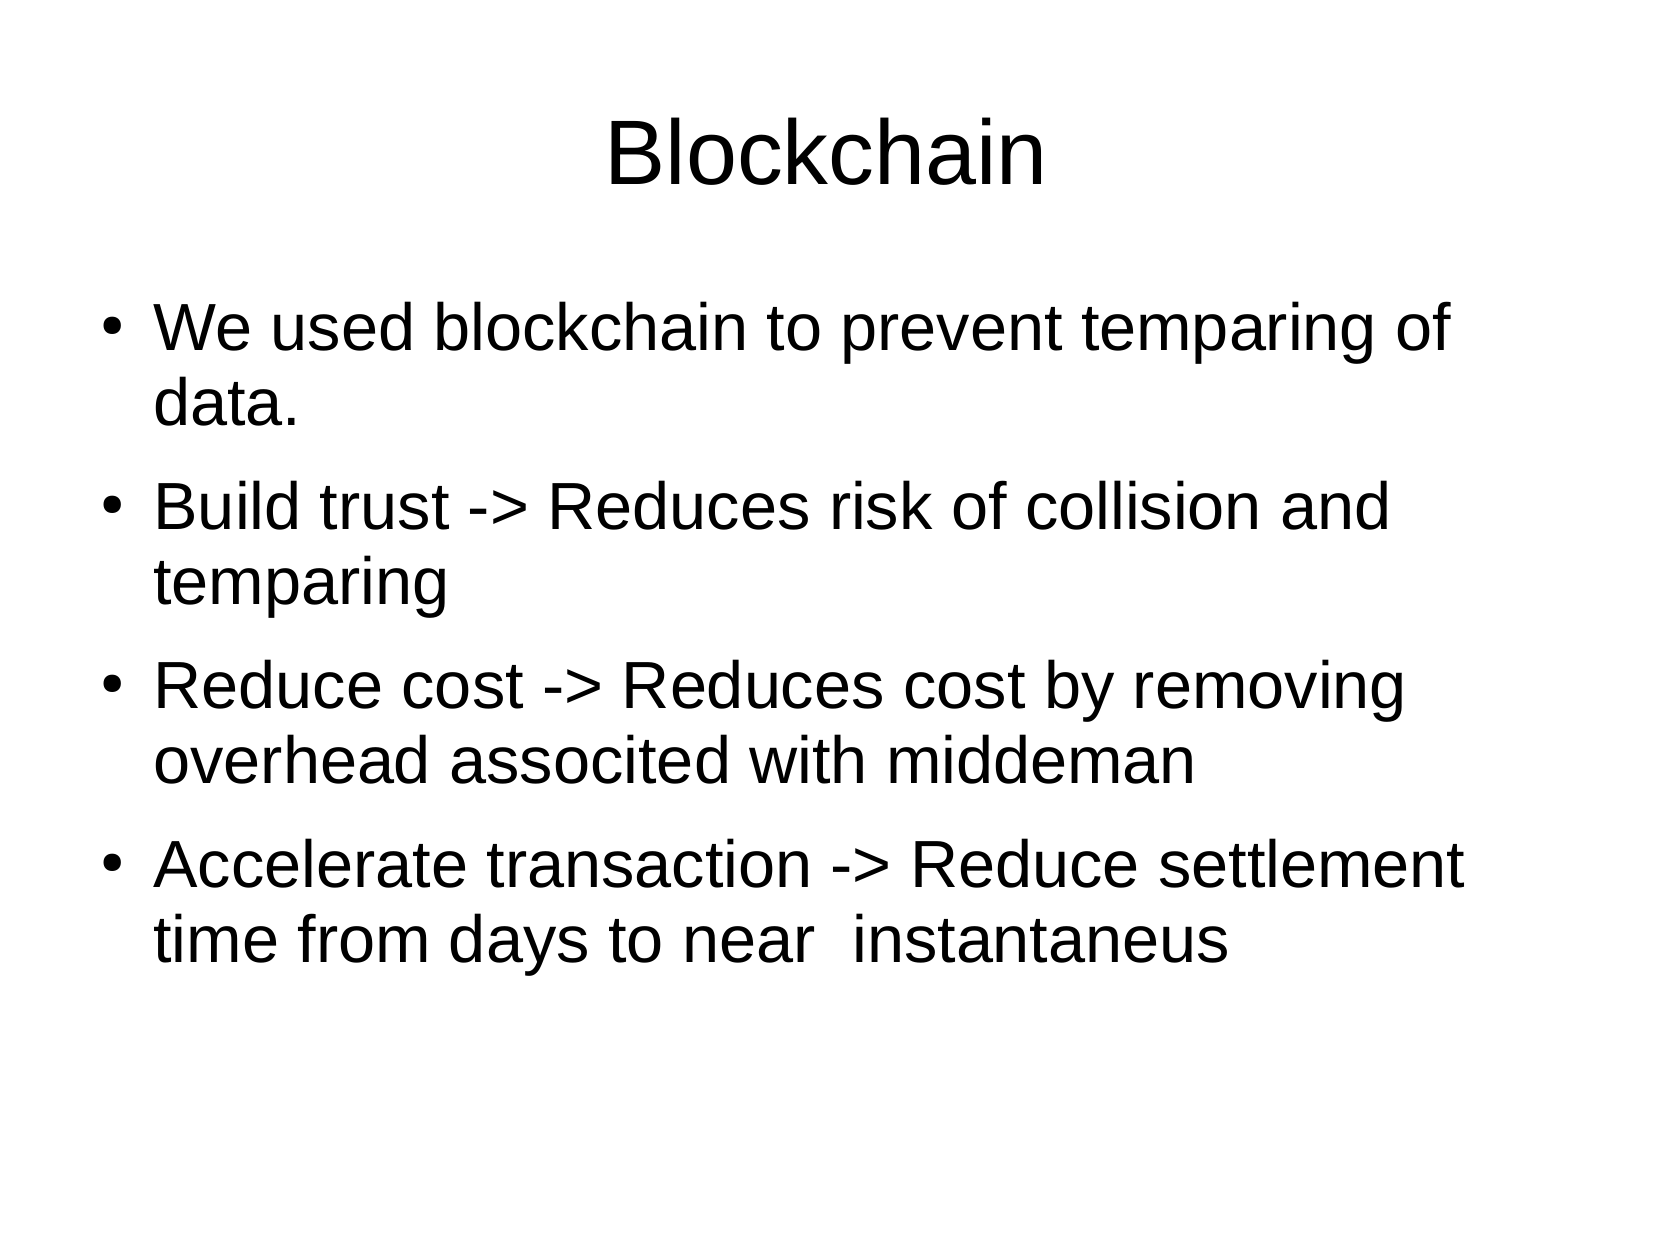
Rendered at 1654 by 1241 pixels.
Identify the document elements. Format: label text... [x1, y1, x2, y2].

title Blockchain [82, 49, 1571, 257]
list We used blockchain to prevent temparing of data. Build trust -> Reduces risk of collision and temparing Reduce cost -> Reduces cost by removing overhead associted with middeman Accelerate transaction -> Reduce settlement time from days to near instantaneus [82, 290, 1571, 1010]
